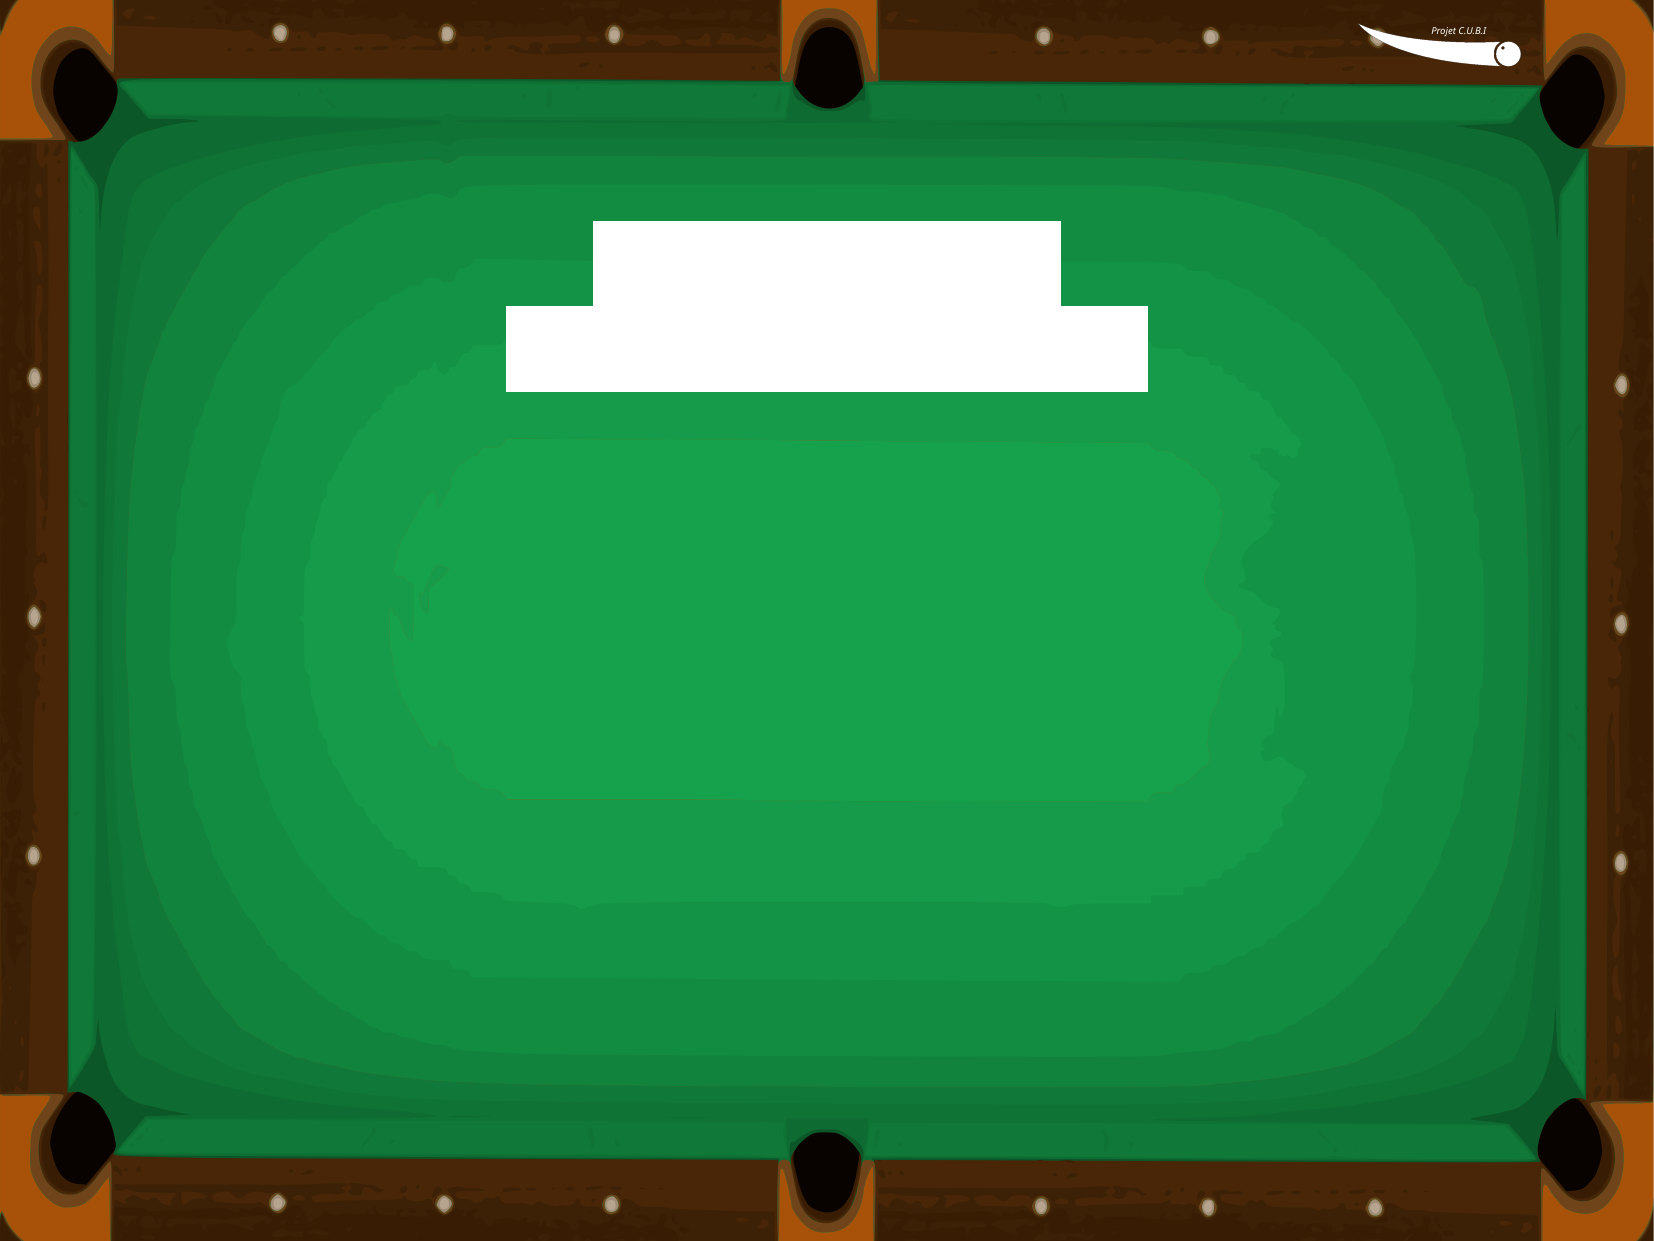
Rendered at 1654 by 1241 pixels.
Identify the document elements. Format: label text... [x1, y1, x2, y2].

title Développement Calcul des trajectoires [106, 202, 1548, 411]
picture [0, 0, 1654, 1241]
